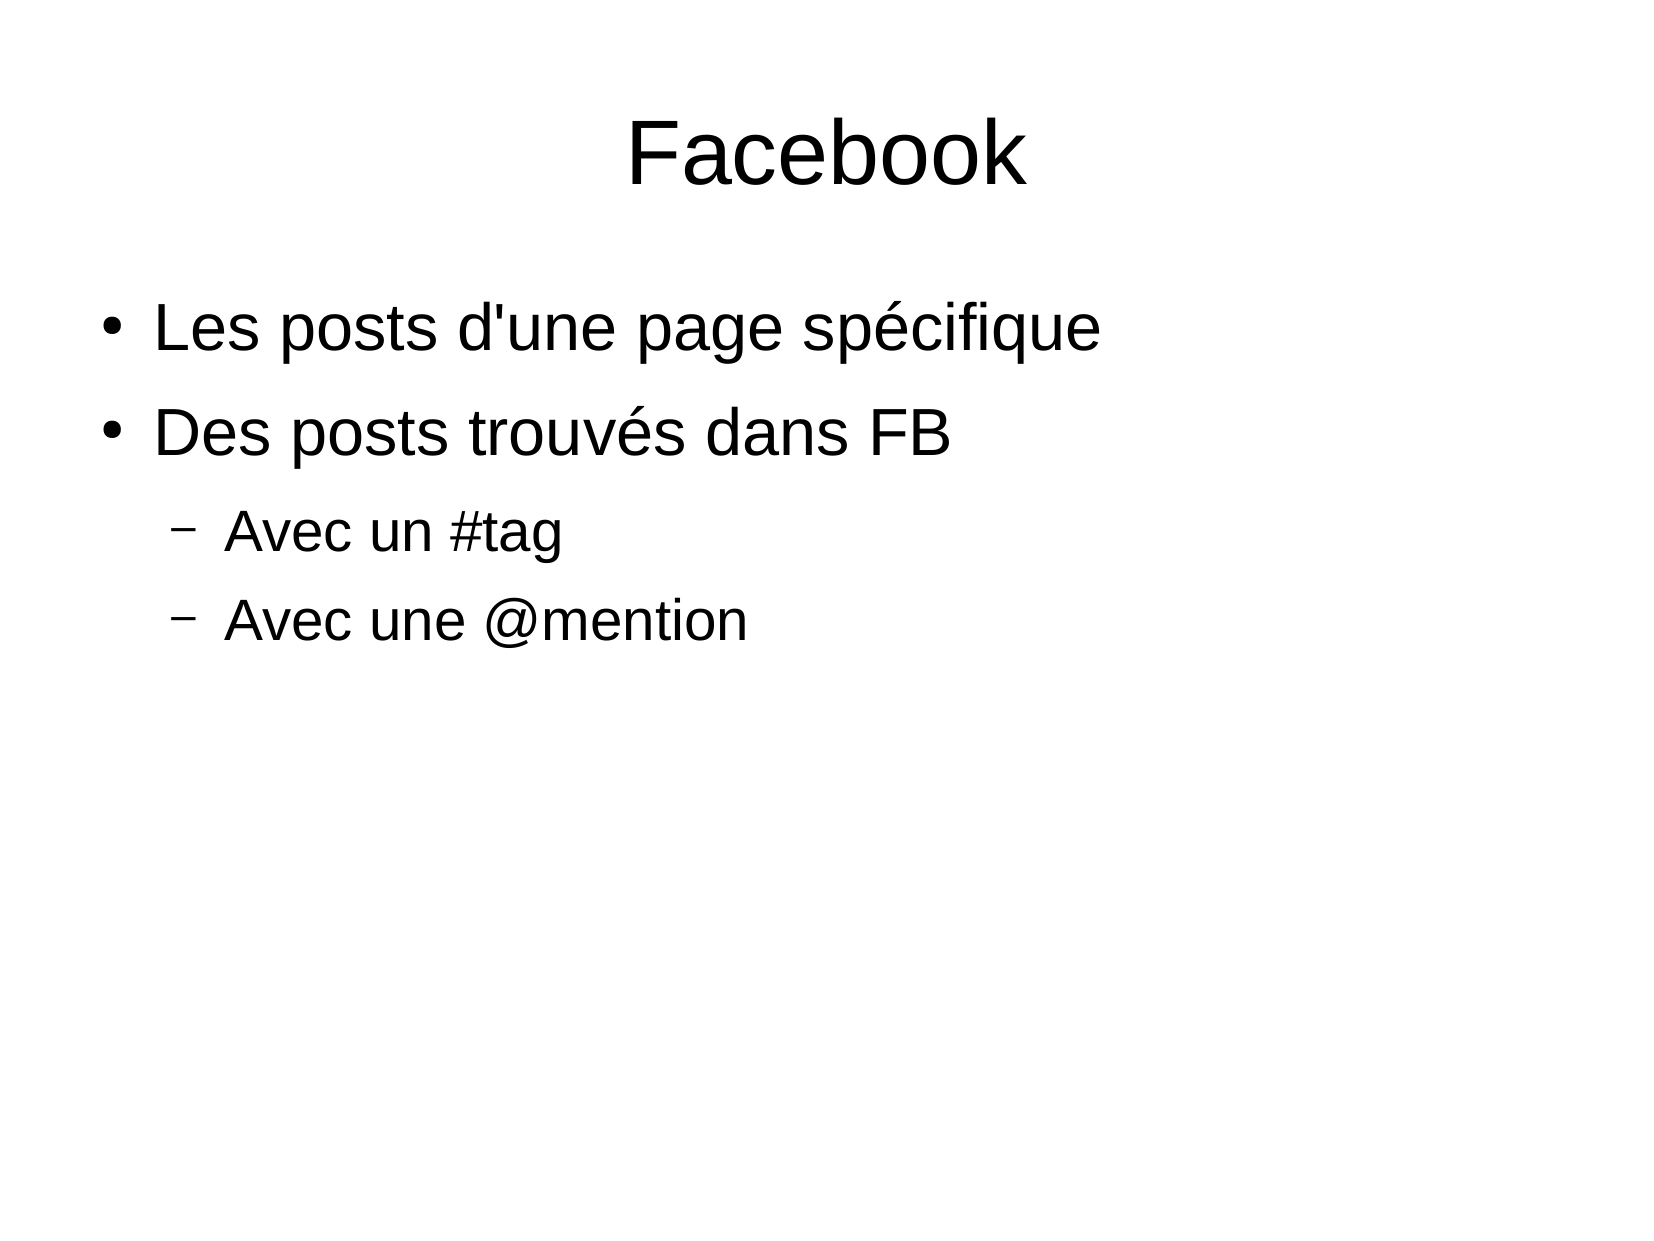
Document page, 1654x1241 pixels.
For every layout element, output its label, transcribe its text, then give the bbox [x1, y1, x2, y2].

title Facebook [82, 49, 1571, 257]
list Les posts d'une page spécifique Des posts trouvés dans FB Avec un #tag Avec une @mention [82, 290, 1571, 1010]
